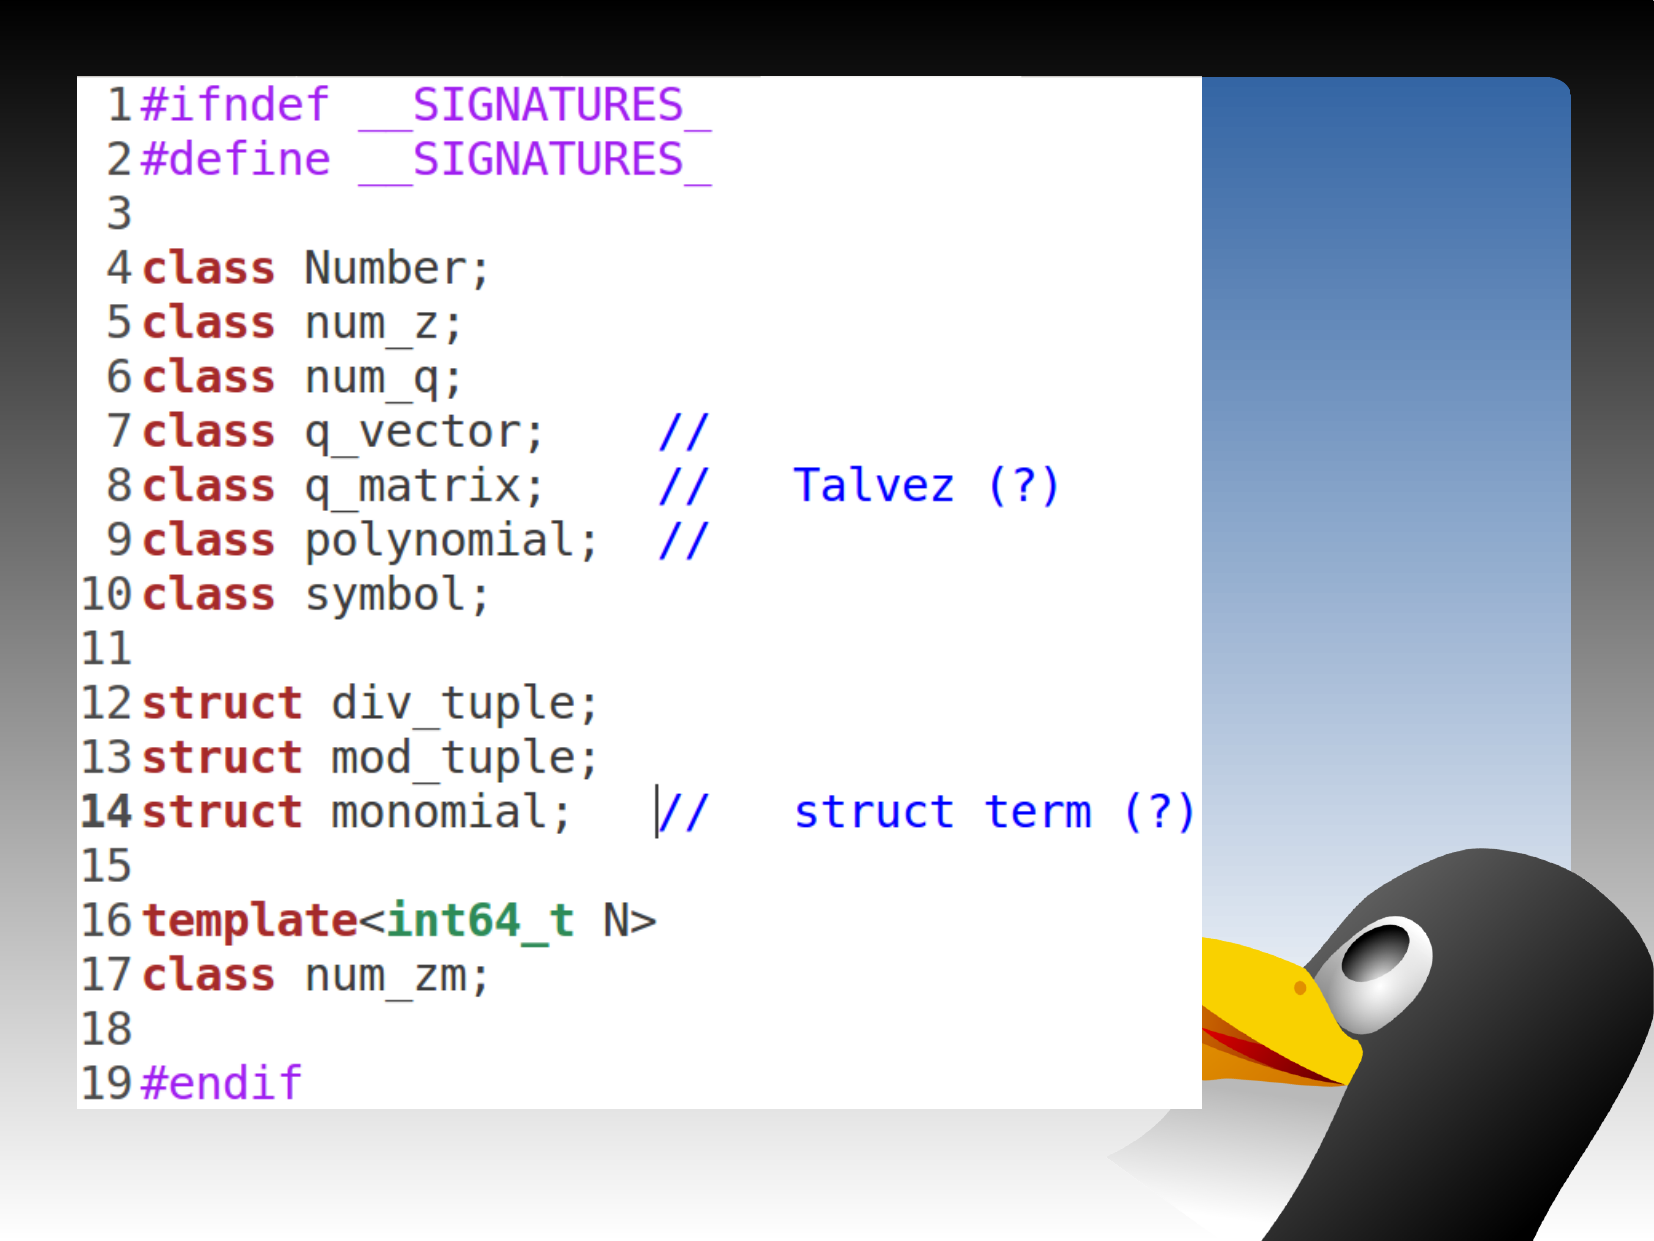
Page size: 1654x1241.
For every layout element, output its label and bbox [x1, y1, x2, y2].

picture [77, 76, 1654, 1241]
